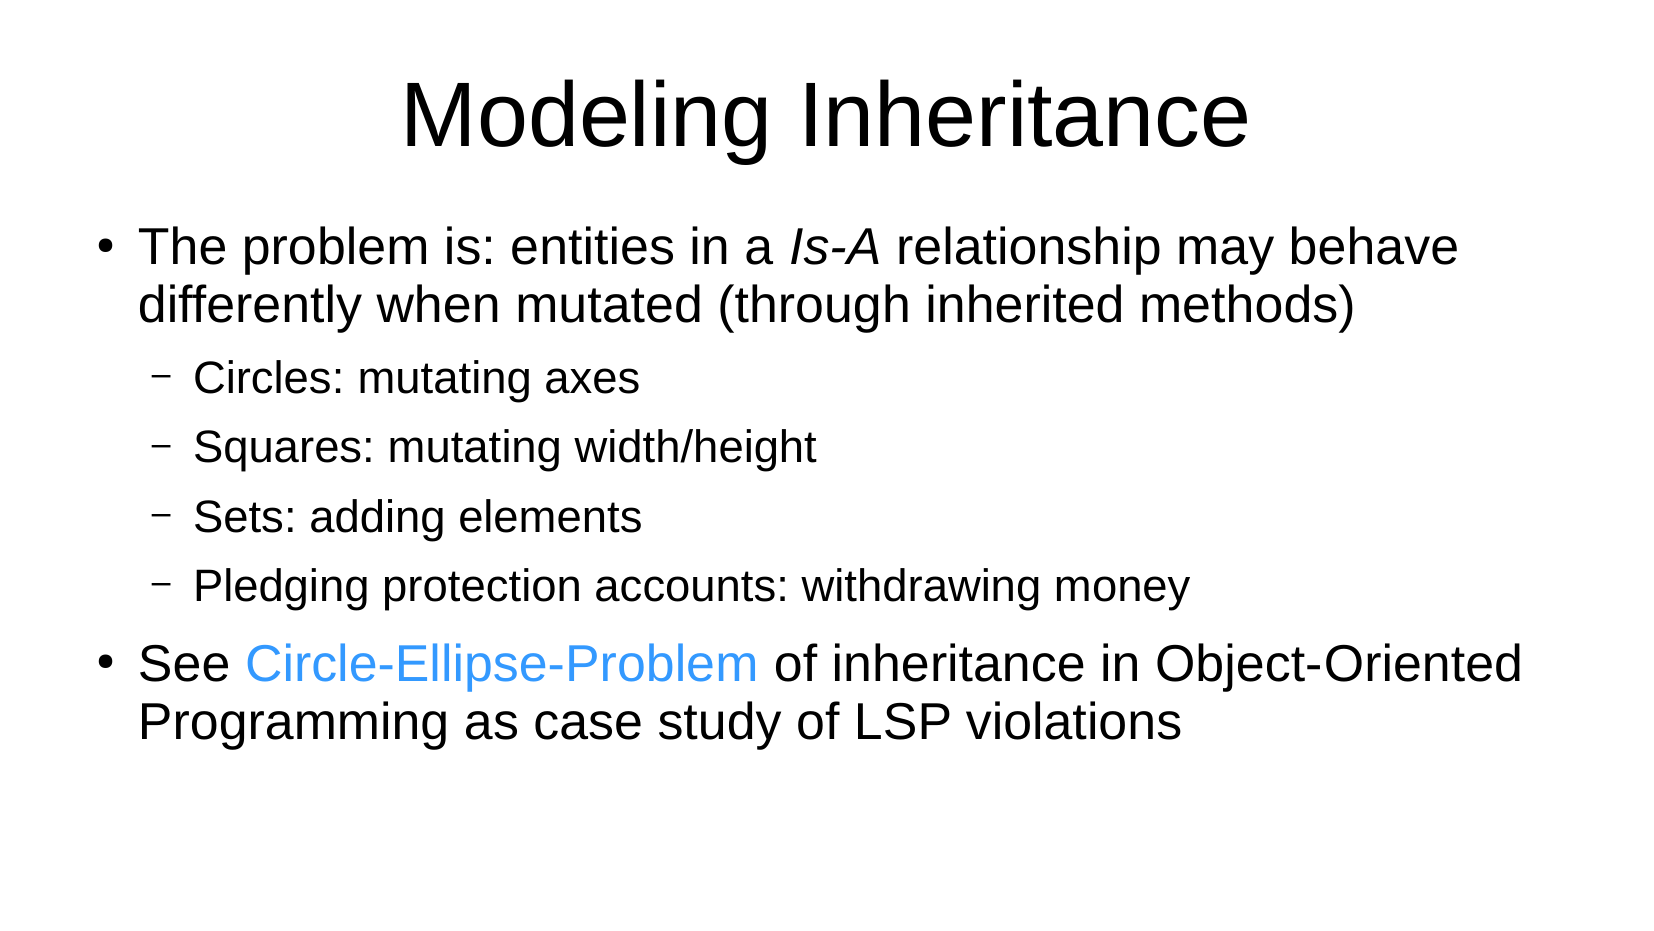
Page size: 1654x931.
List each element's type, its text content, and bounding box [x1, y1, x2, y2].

title Modeling Inheritance [82, 37, 1571, 193]
list The problem is: entities in a Is-A relationship may behave differently when mutated (through inherited methods) Circles: mutating axes Squares: mutating width/height Sets: adding elements Pledging protection accounts: withdrawing money See Circle-Ellipse-Problem of inheritance in Object-Oriented Programming as case study of LSP violations [82, 217, 1571, 758]
